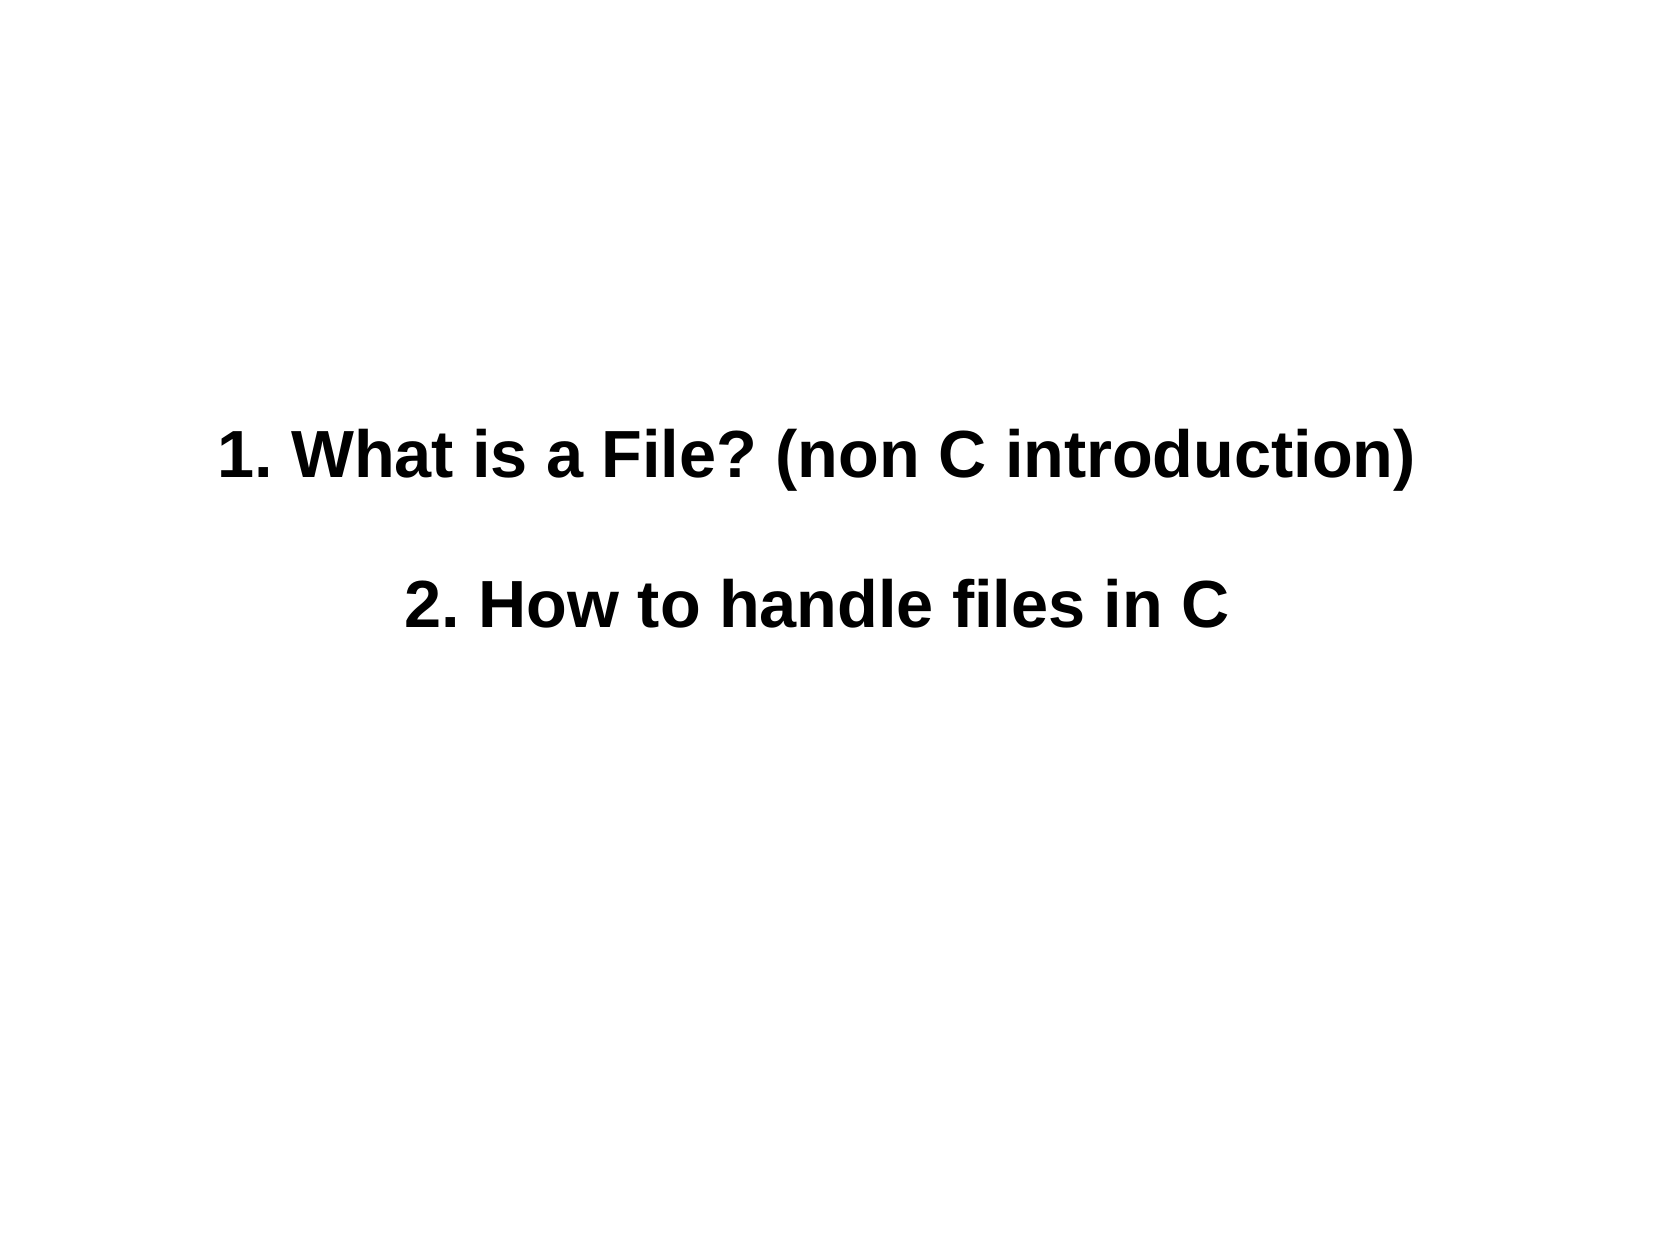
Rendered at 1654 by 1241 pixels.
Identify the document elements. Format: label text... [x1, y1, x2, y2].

subtitle 1. What is a File? (non C introduction) 2. How to handle files in C [82, 49, 1571, 1010]
